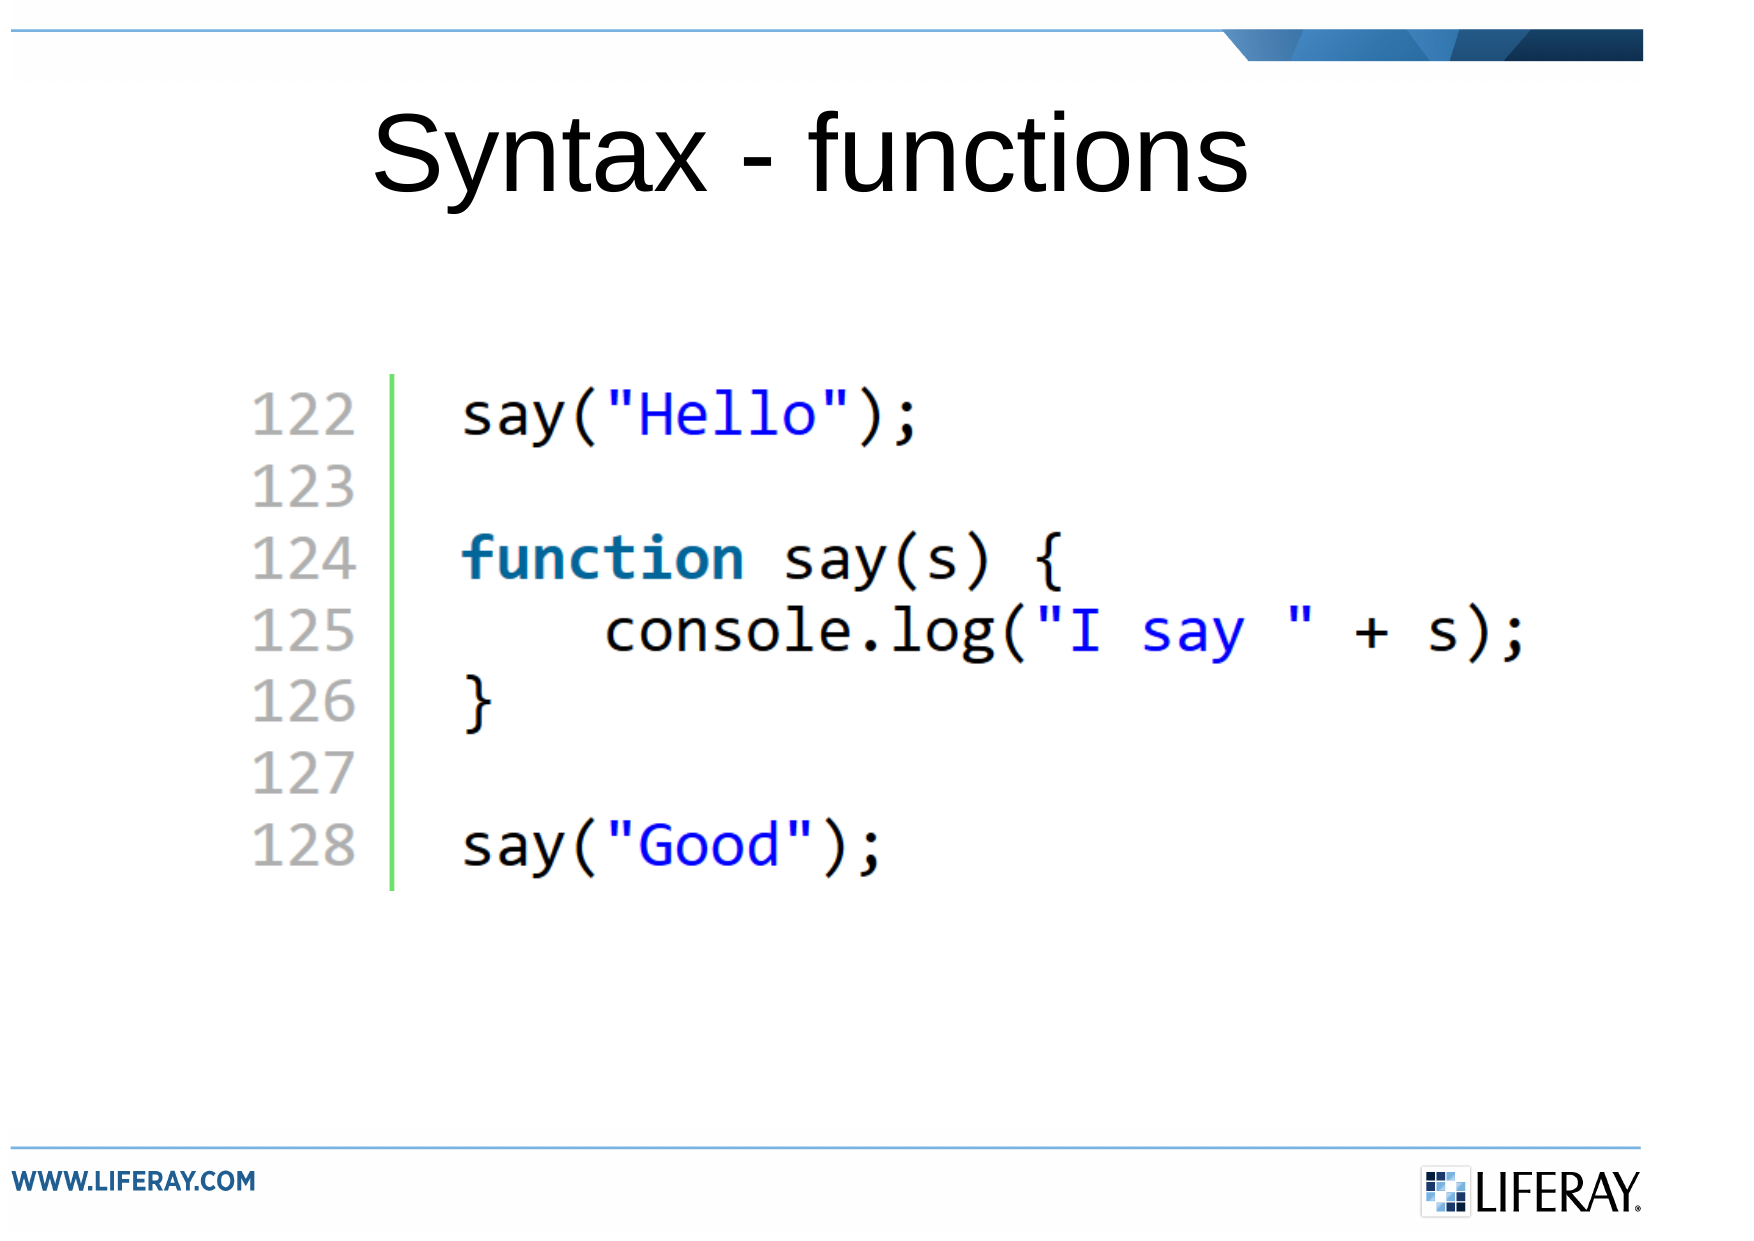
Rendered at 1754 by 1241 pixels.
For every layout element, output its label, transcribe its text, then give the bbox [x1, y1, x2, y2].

title Syntax - functions [82, 49, 1571, 257]
picture [11, 0, 1644, 84]
picture [9, 1124, 1642, 1234]
picture [235, 374, 1538, 891]
